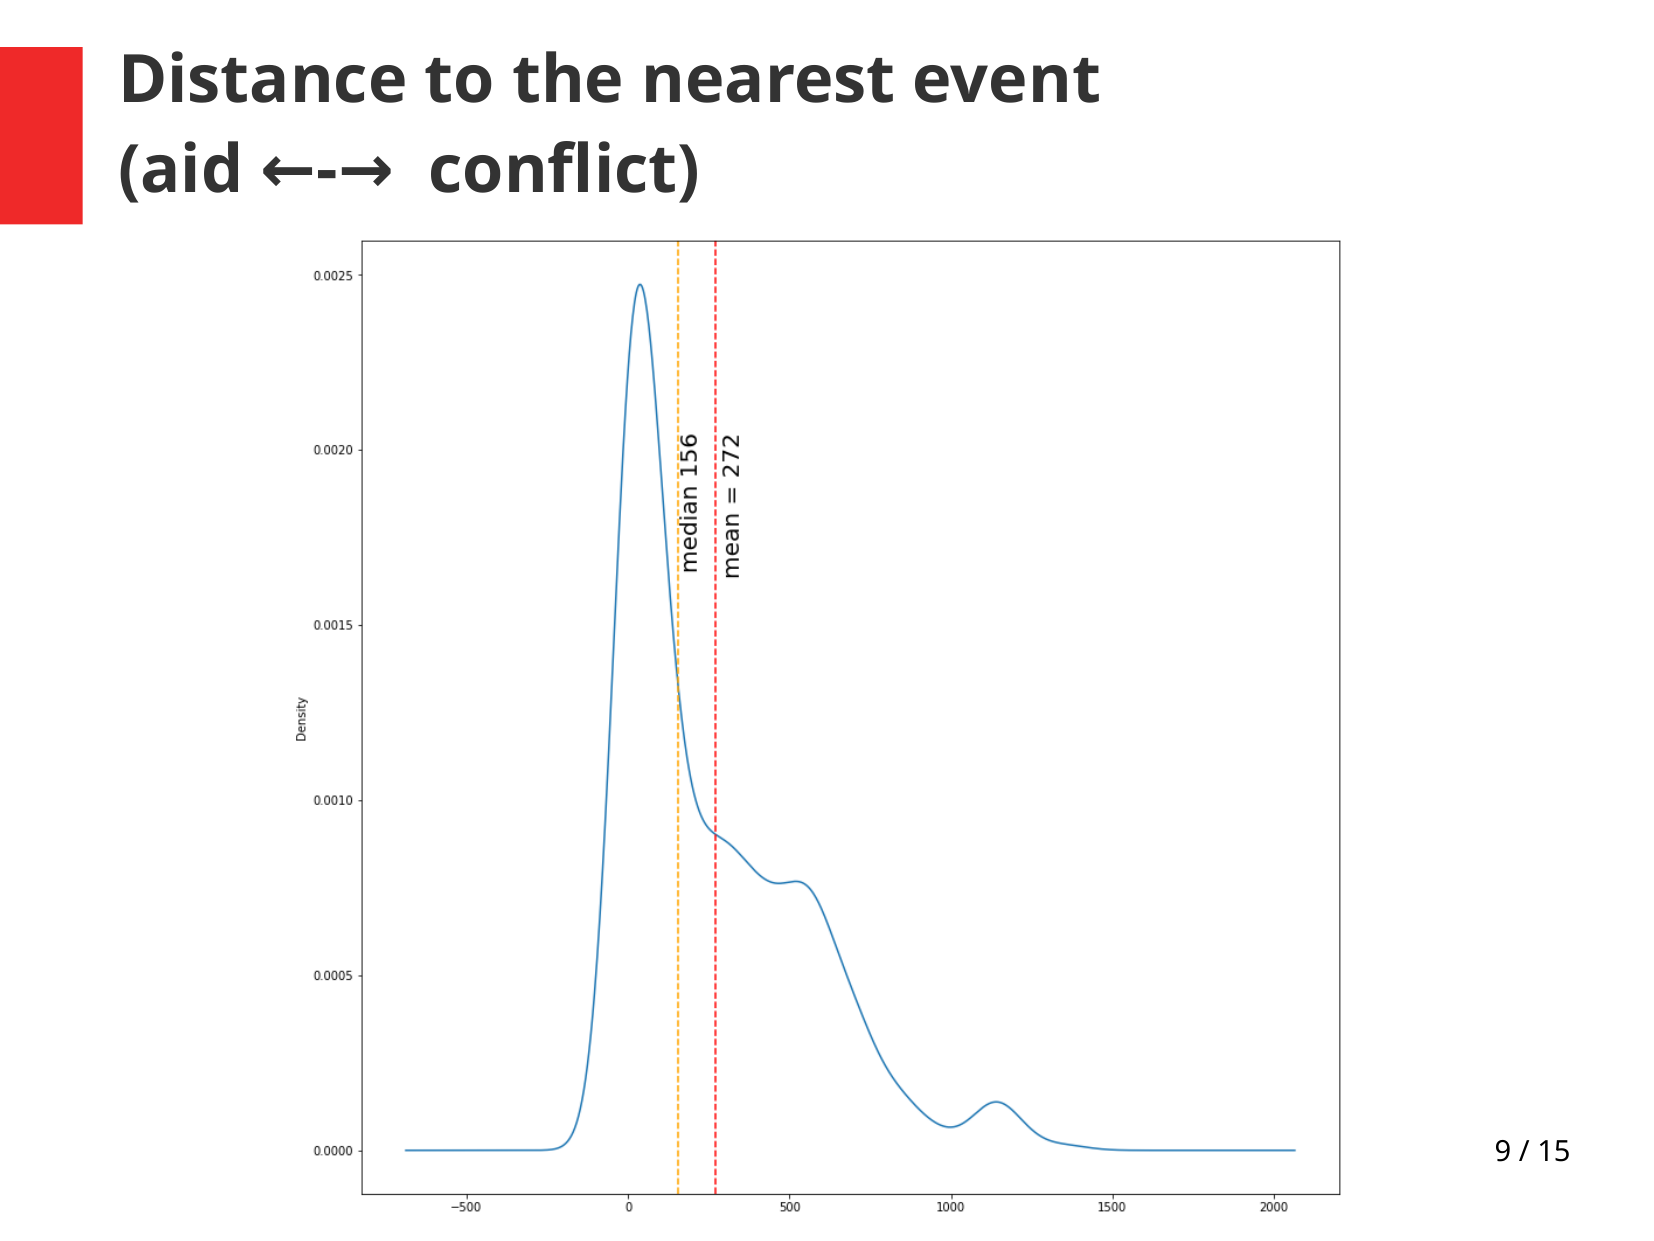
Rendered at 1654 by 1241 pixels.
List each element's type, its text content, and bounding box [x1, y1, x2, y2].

picture [288, 229, 1351, 1222]
title Distance to the nearest event (aid ←-→ conflict) [118, 17, 1571, 226]
